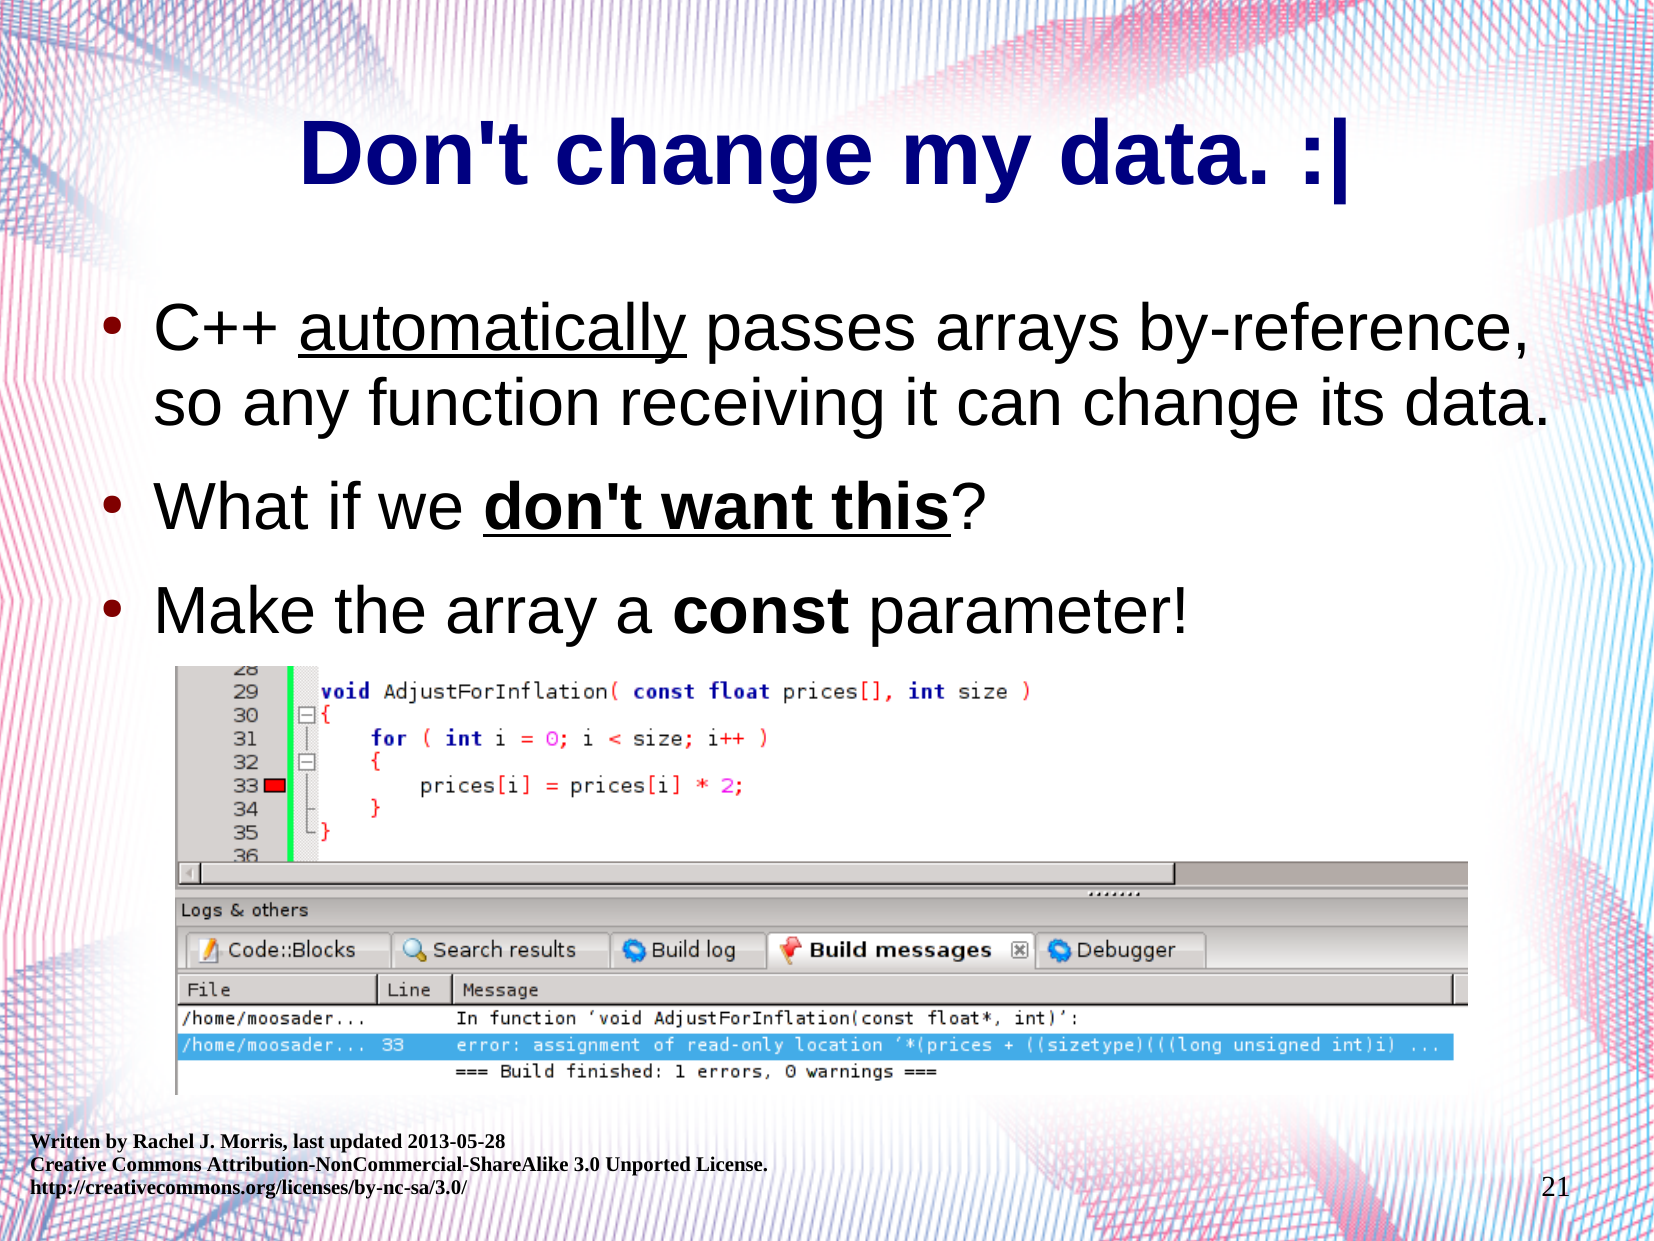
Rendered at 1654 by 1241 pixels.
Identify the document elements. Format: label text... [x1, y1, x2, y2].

title Don't change my data. :| [82, 49, 1571, 257]
picture [0, 0, 1654, 1241]
list C++ automatically passes arrays by-reference, so any function receiving it can change its data. What if we don't want this? Make the array a const parameter! [82, 290, 1571, 1010]
